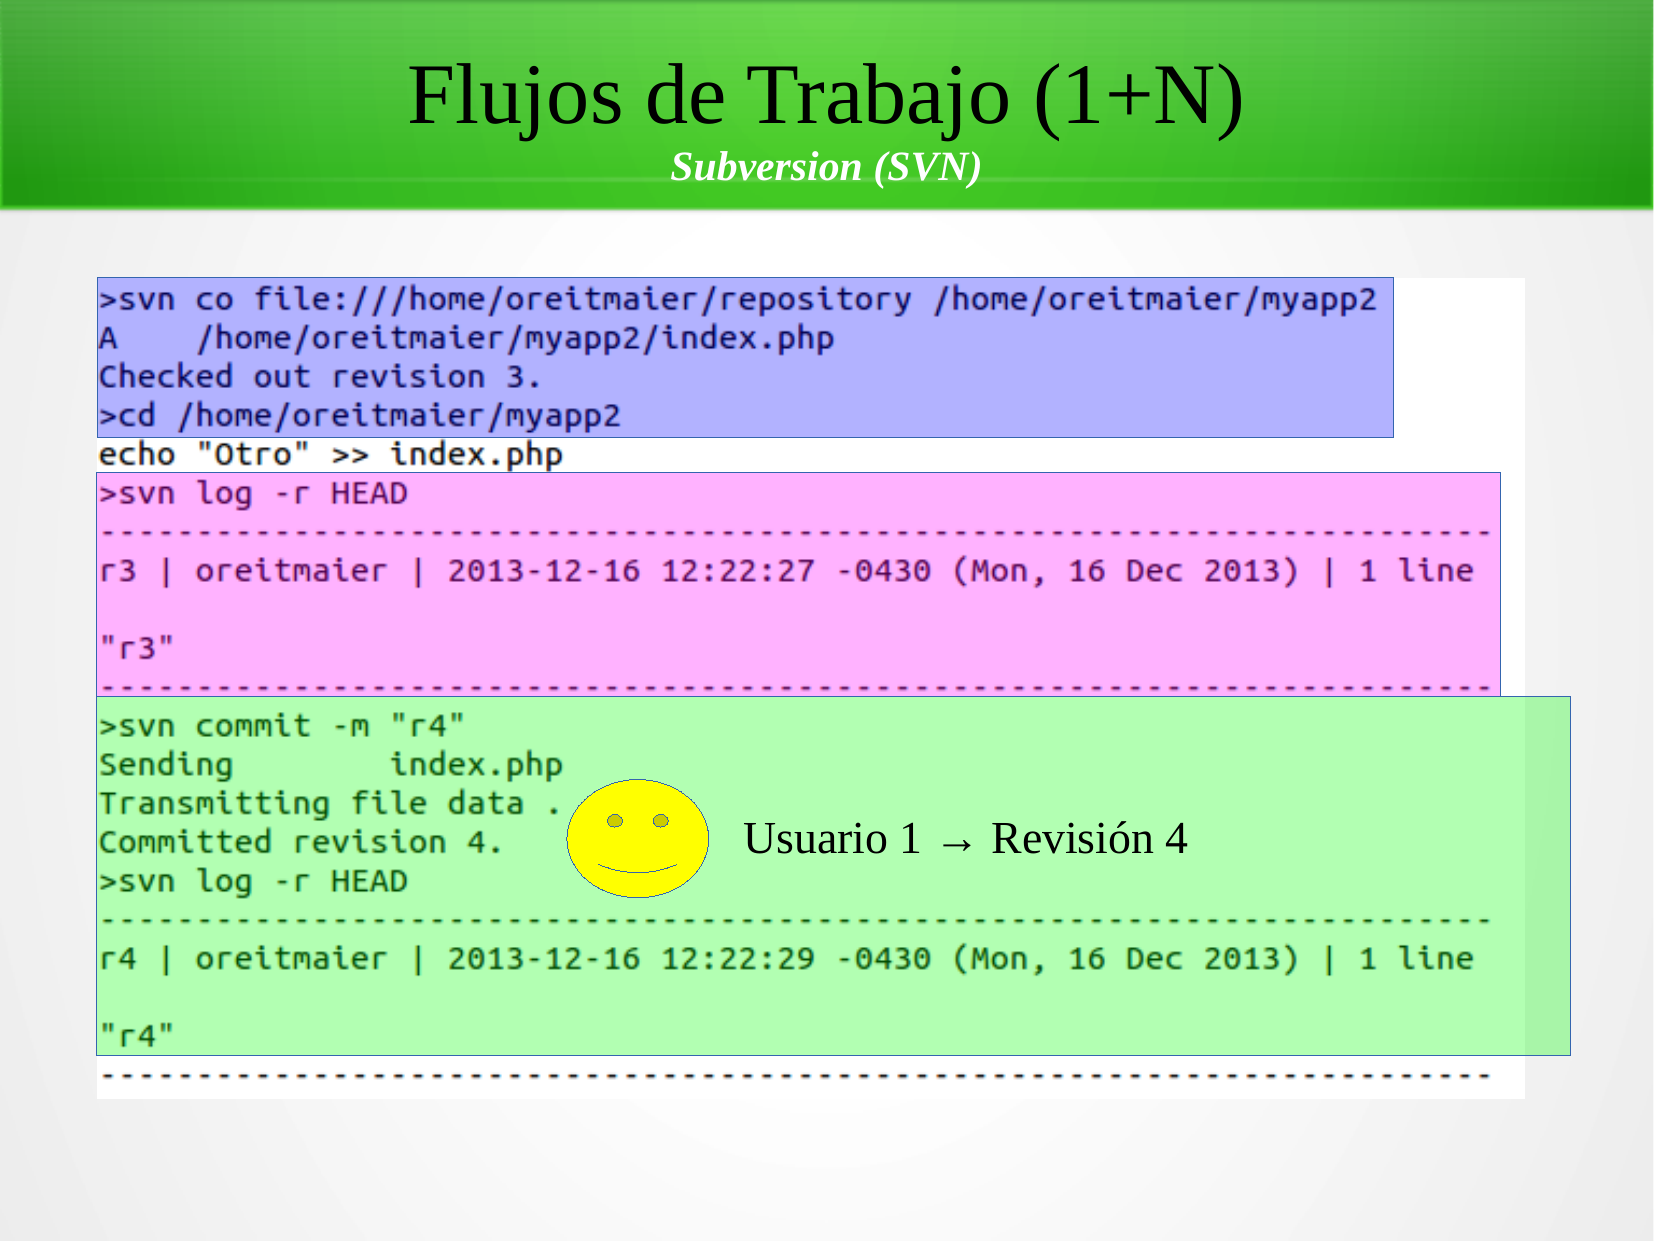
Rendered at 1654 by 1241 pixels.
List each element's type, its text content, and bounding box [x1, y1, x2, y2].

text_box [96, 472, 1571, 1056]
text_box Usuario 1 → Revisión 4 [728, 805, 1205, 875]
text_box [97, 277, 1394, 438]
picture [0, 0, 1654, 1241]
title Flujos de Trabajo (1+N) Subversion (SVN) [82, 46, 1571, 190]
